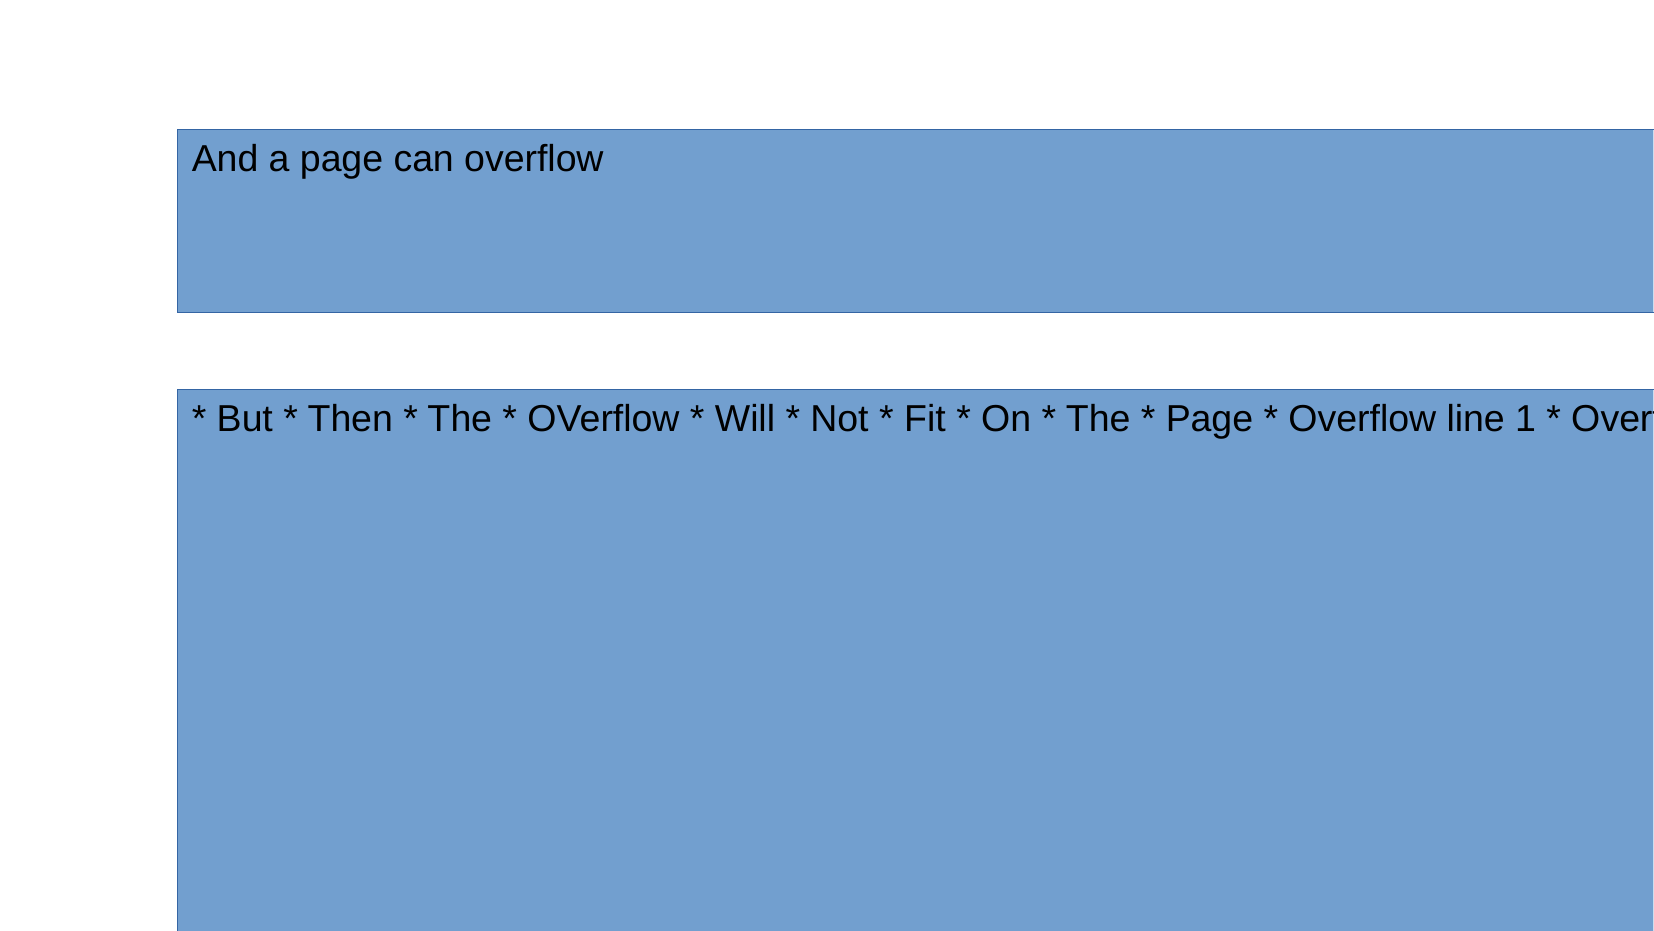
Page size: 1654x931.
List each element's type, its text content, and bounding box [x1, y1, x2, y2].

text_box And a page can overflow [177, 129, 1654, 313]
text_box * But * Then * The * OVerflow * Will * Not * Fit * On * The * Page * Overflow line 1 * Overflow line 2 * Overflow line 3 * Overflow line 4 [177, 389, 1654, 931]
